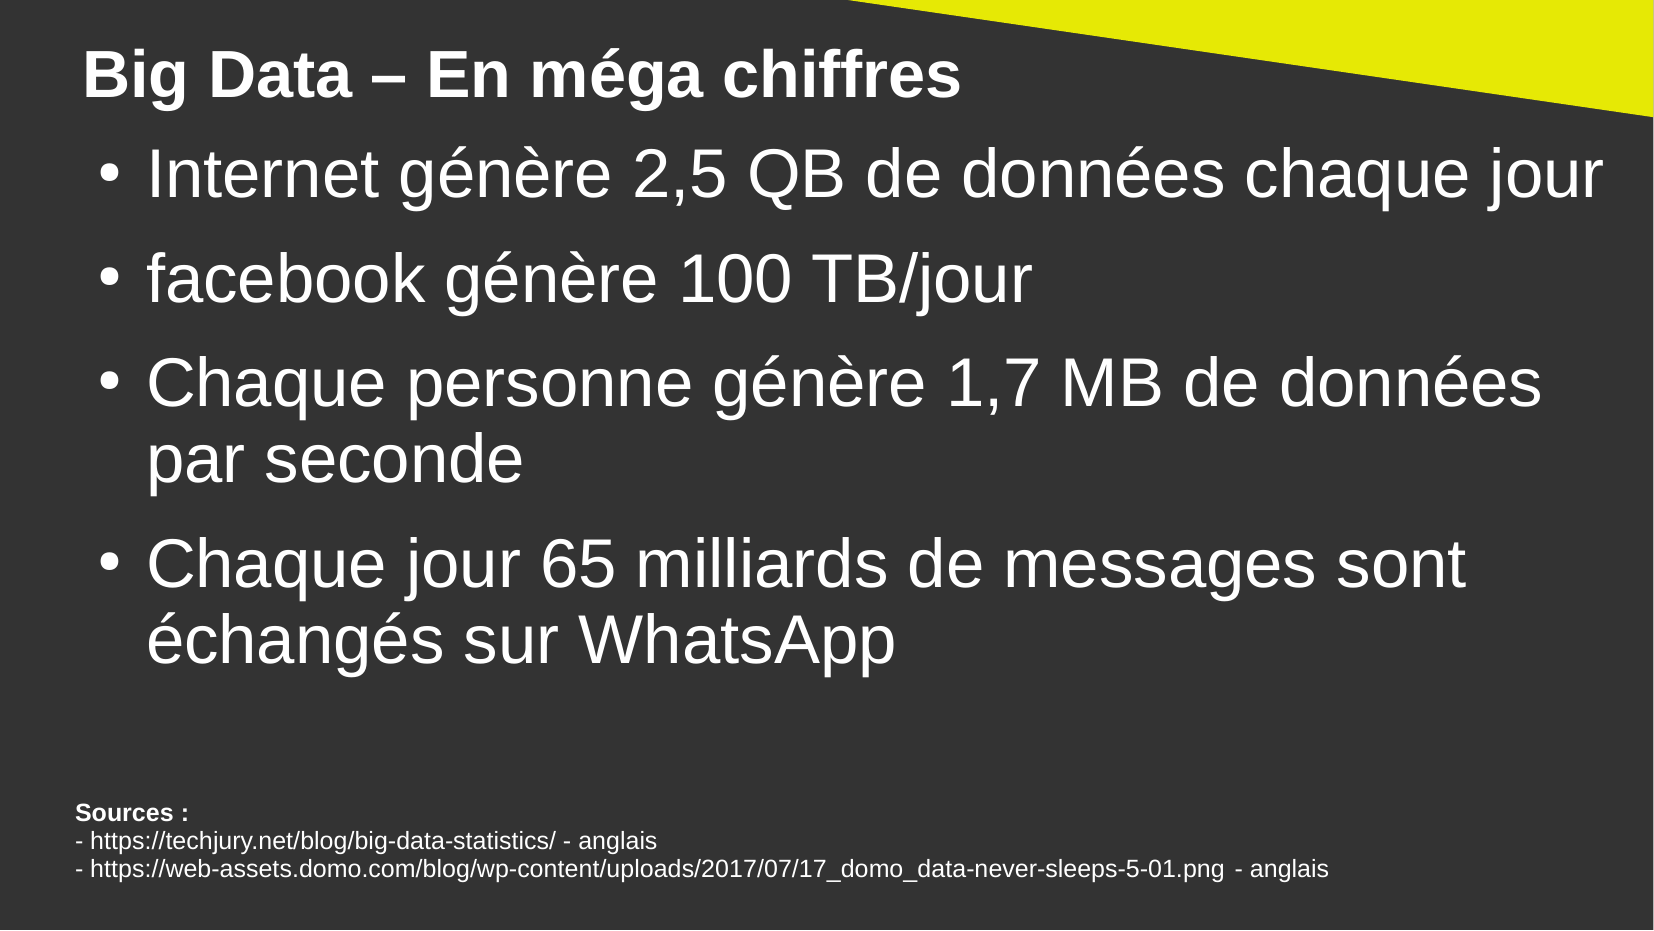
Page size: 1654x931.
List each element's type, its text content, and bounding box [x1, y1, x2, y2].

text_box Sources : - https://techjury.net/blog/big-data-statistics/ - anglais - https://web-assets.domo.com/blog/wp-content/uploads/2017/07/17_domo_data-never-sleeps-5-01.png - anglais [60, 791, 1546, 931]
title Big Data – En méga chiffres [82, 37, 1571, 114]
list Internet génère 2,5 QB de données chaque jour facebook génère 100 TB/jour Chaque personne génère 1,7 MB de données par seconde Chaque jour 65 milliards de messages sont échangés sur WhatsApp [80, 135, 1620, 697]
text_box [847, 0, 1654, 118]
